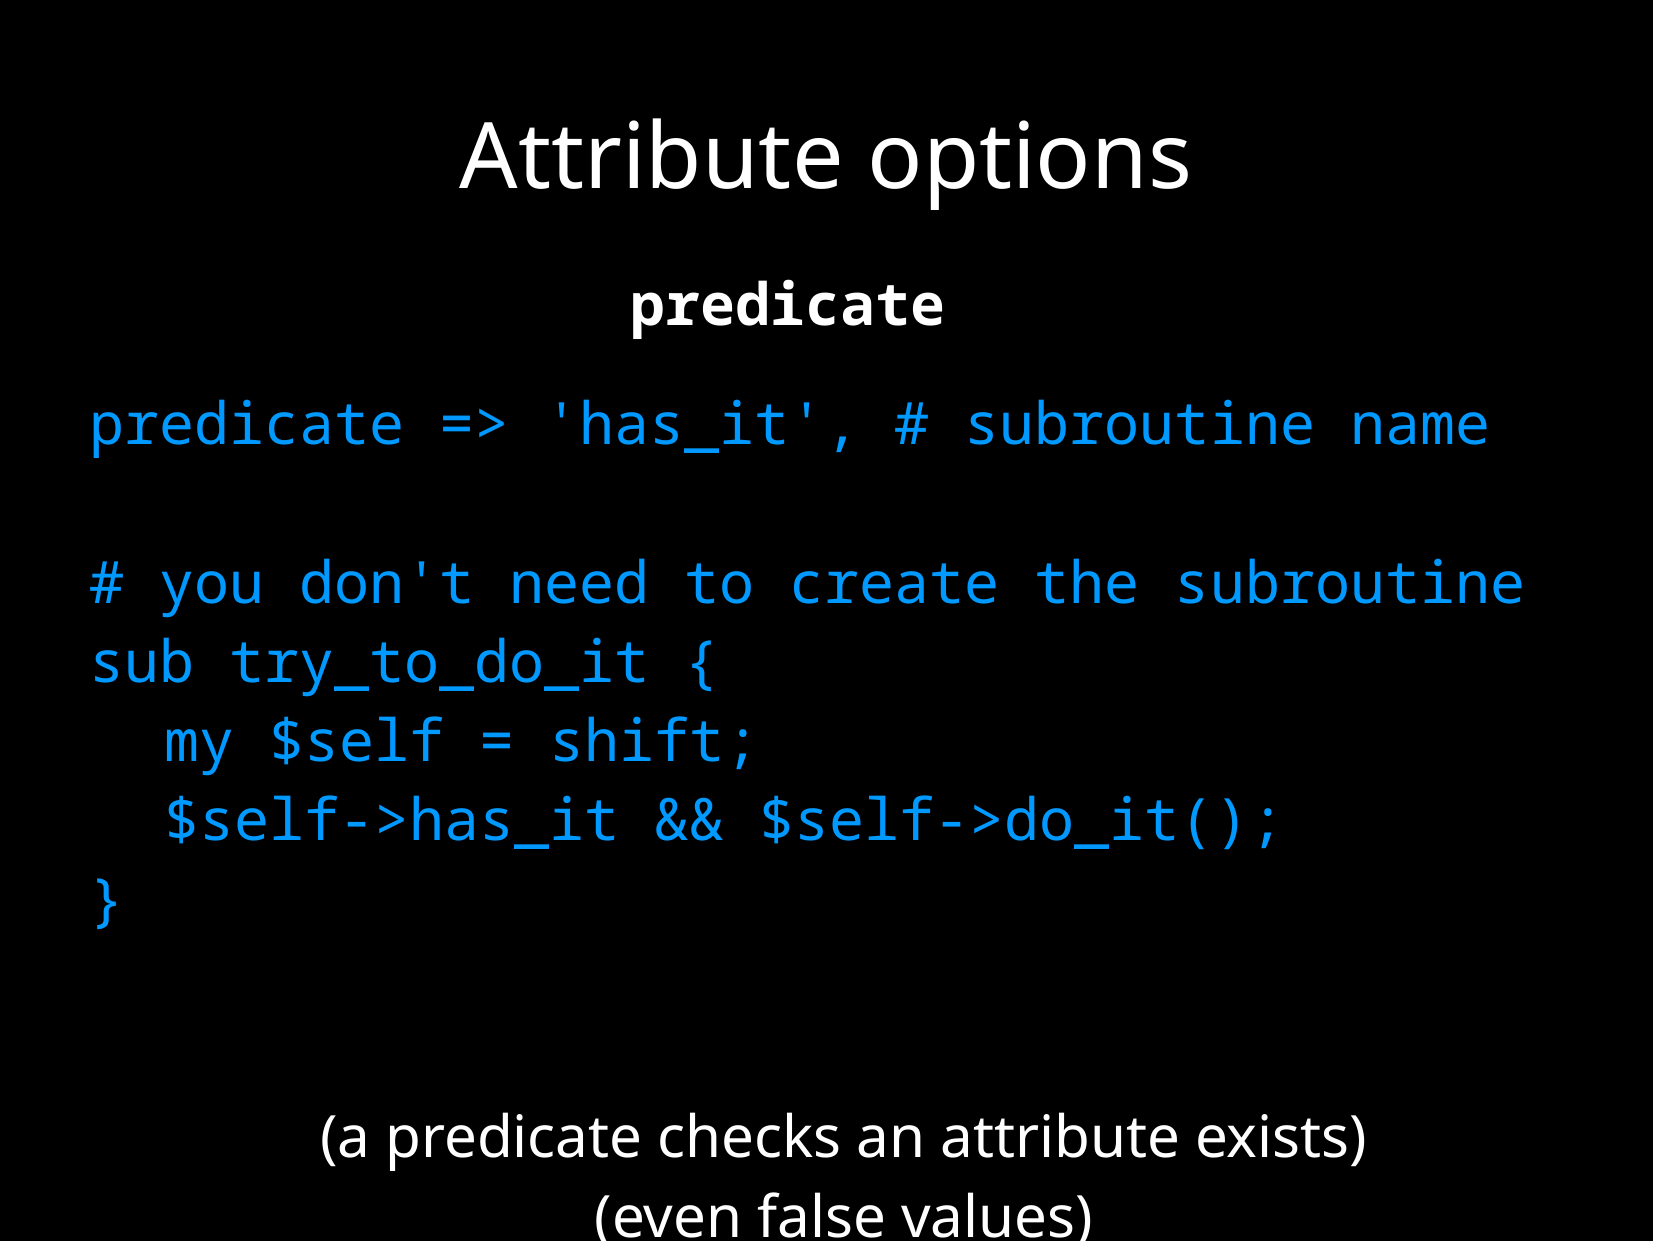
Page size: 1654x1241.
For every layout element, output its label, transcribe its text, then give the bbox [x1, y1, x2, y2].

text_box predicate [450, 255, 1126, 338]
text_box predicate => 'has_it', # subroutine name # you don't need to create the subroutine sub try_to_do_it { my $self = shift; $self->has_it && $self->do_it(); } (a predicate checks an attribute exists) (even false values) (which is good!) [75, 375, 1613, 1170]
title Attribute options [82, 49, 1571, 257]
